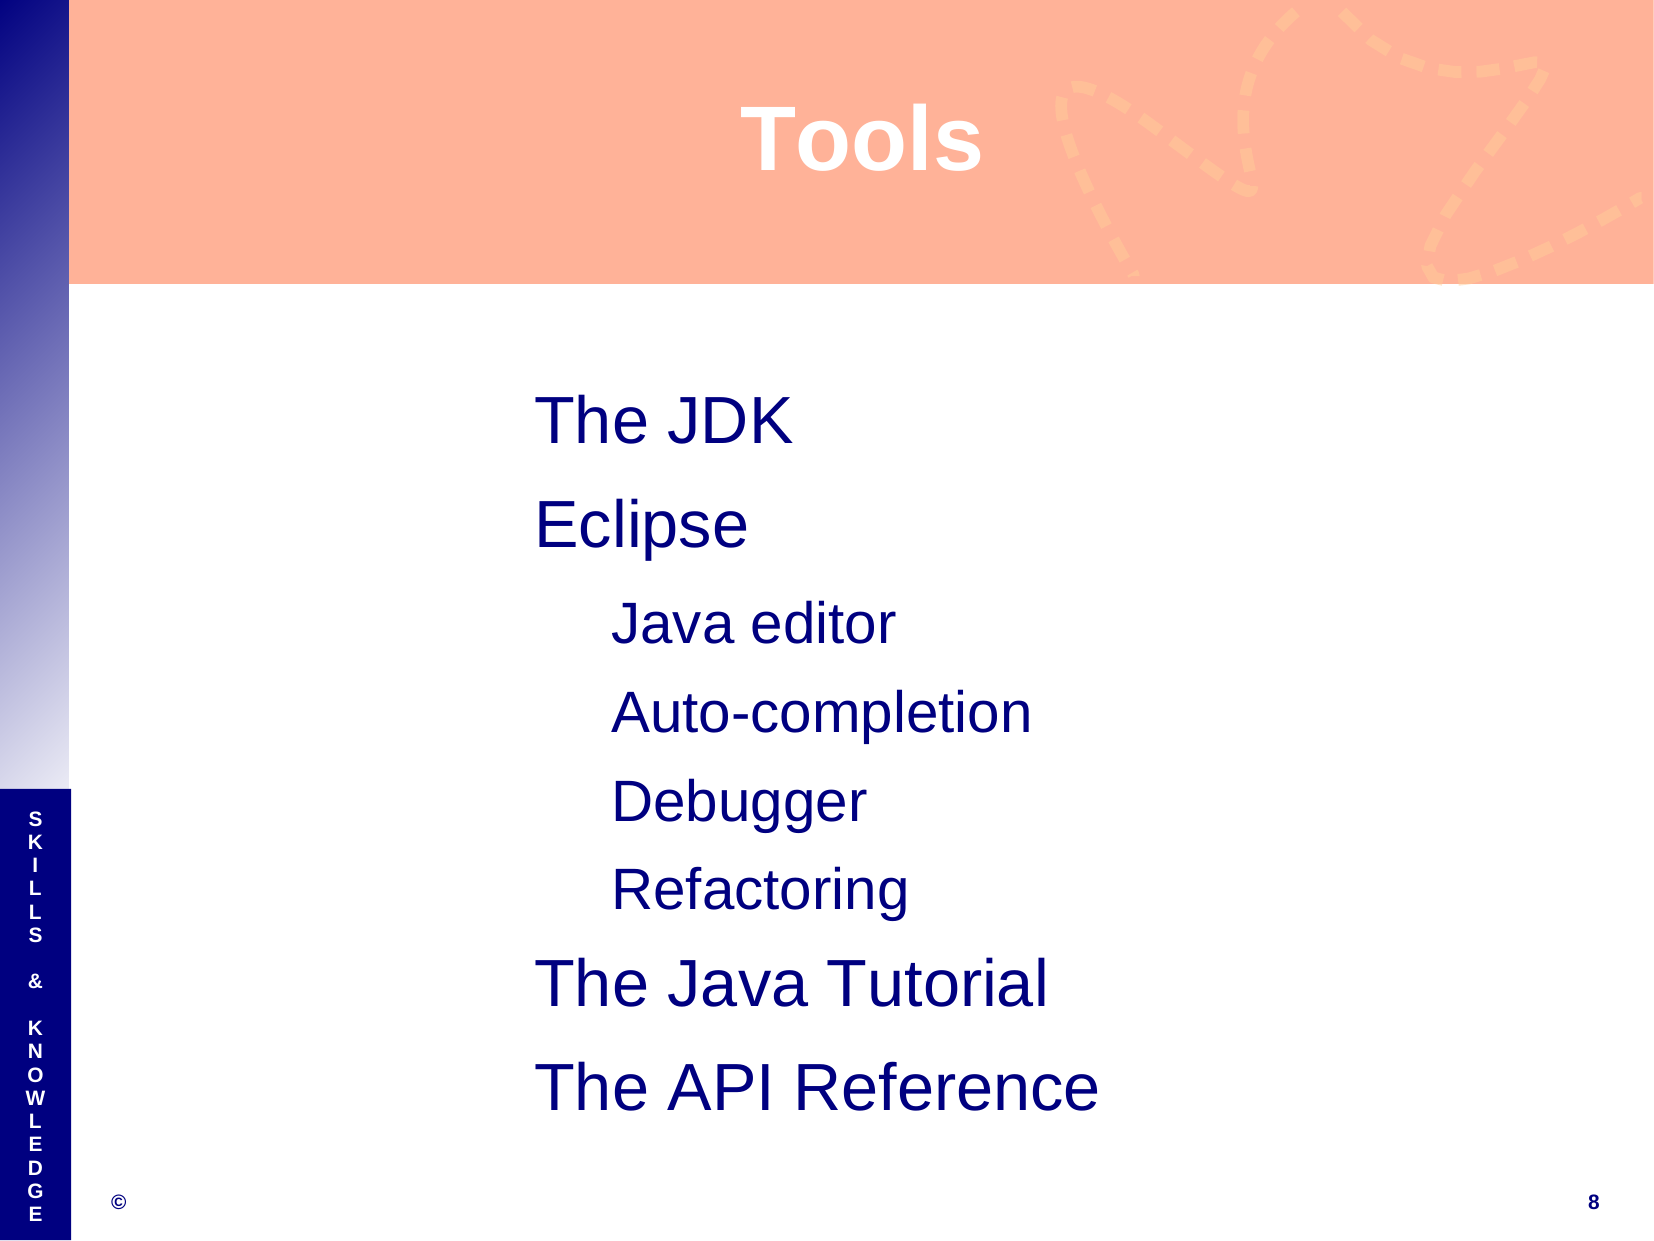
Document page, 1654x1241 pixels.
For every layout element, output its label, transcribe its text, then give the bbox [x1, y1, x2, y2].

list The JDK Eclipse Java editor Auto-completion Debugger Refactoring The Java Tutorial The API Reference [542, 382, 1182, 1125]
title Tools [70, 34, 1654, 242]
text_box S K I L L S & K N O W L E D G E [0, 788, 71, 1241]
